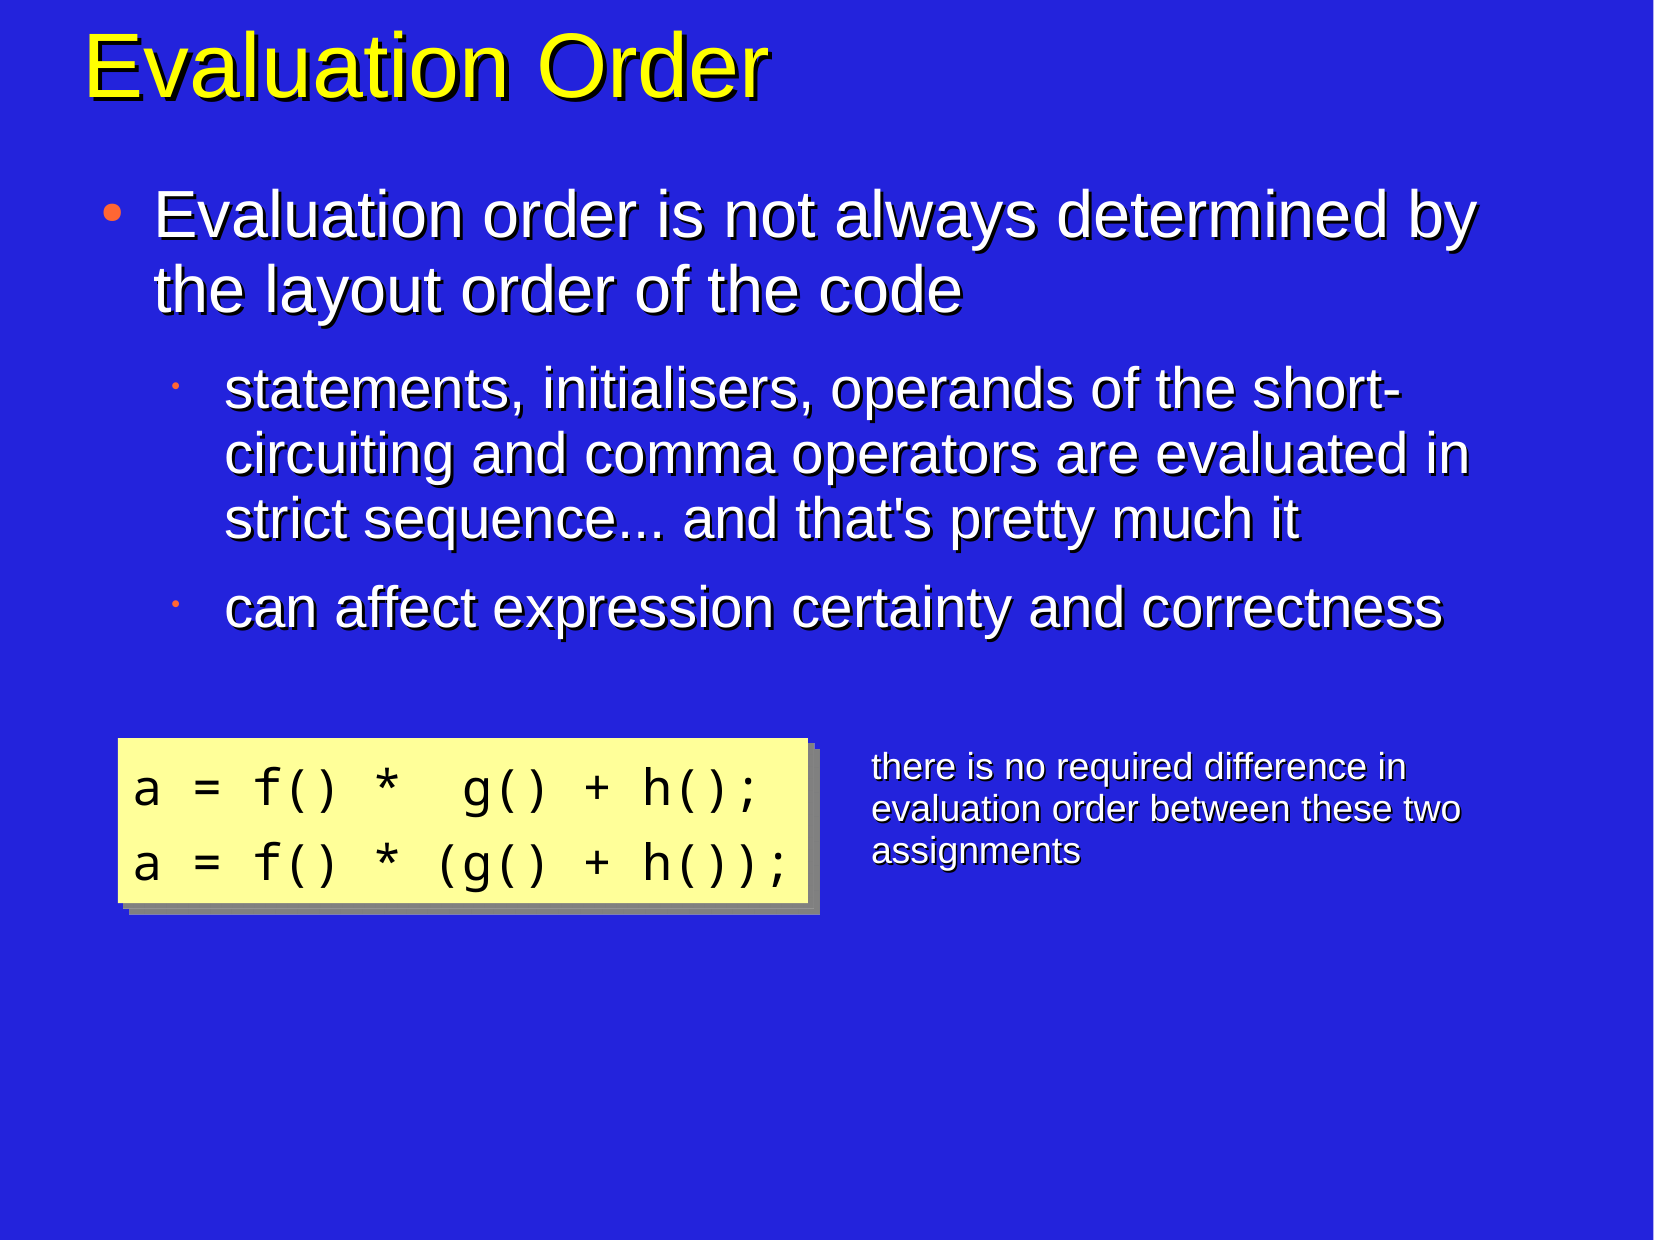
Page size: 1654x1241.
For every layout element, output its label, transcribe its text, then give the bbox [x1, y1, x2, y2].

list Evaluation order is not always determined by the layout order of the code statements, initialisers, operands of the short-circuiting and comma operators are evaluated in strict sequence... and that's pretty much it can affect expression certainty and correctness [82, 177, 1571, 1182]
text_box a = f() * g() + h(); a = f() * (g() + h()); [117, 738, 808, 904]
text_box there is no required difference in evaluation order between these two assignments [856, 738, 1595, 886]
title Evaluation Order [82, 2, 1571, 130]
